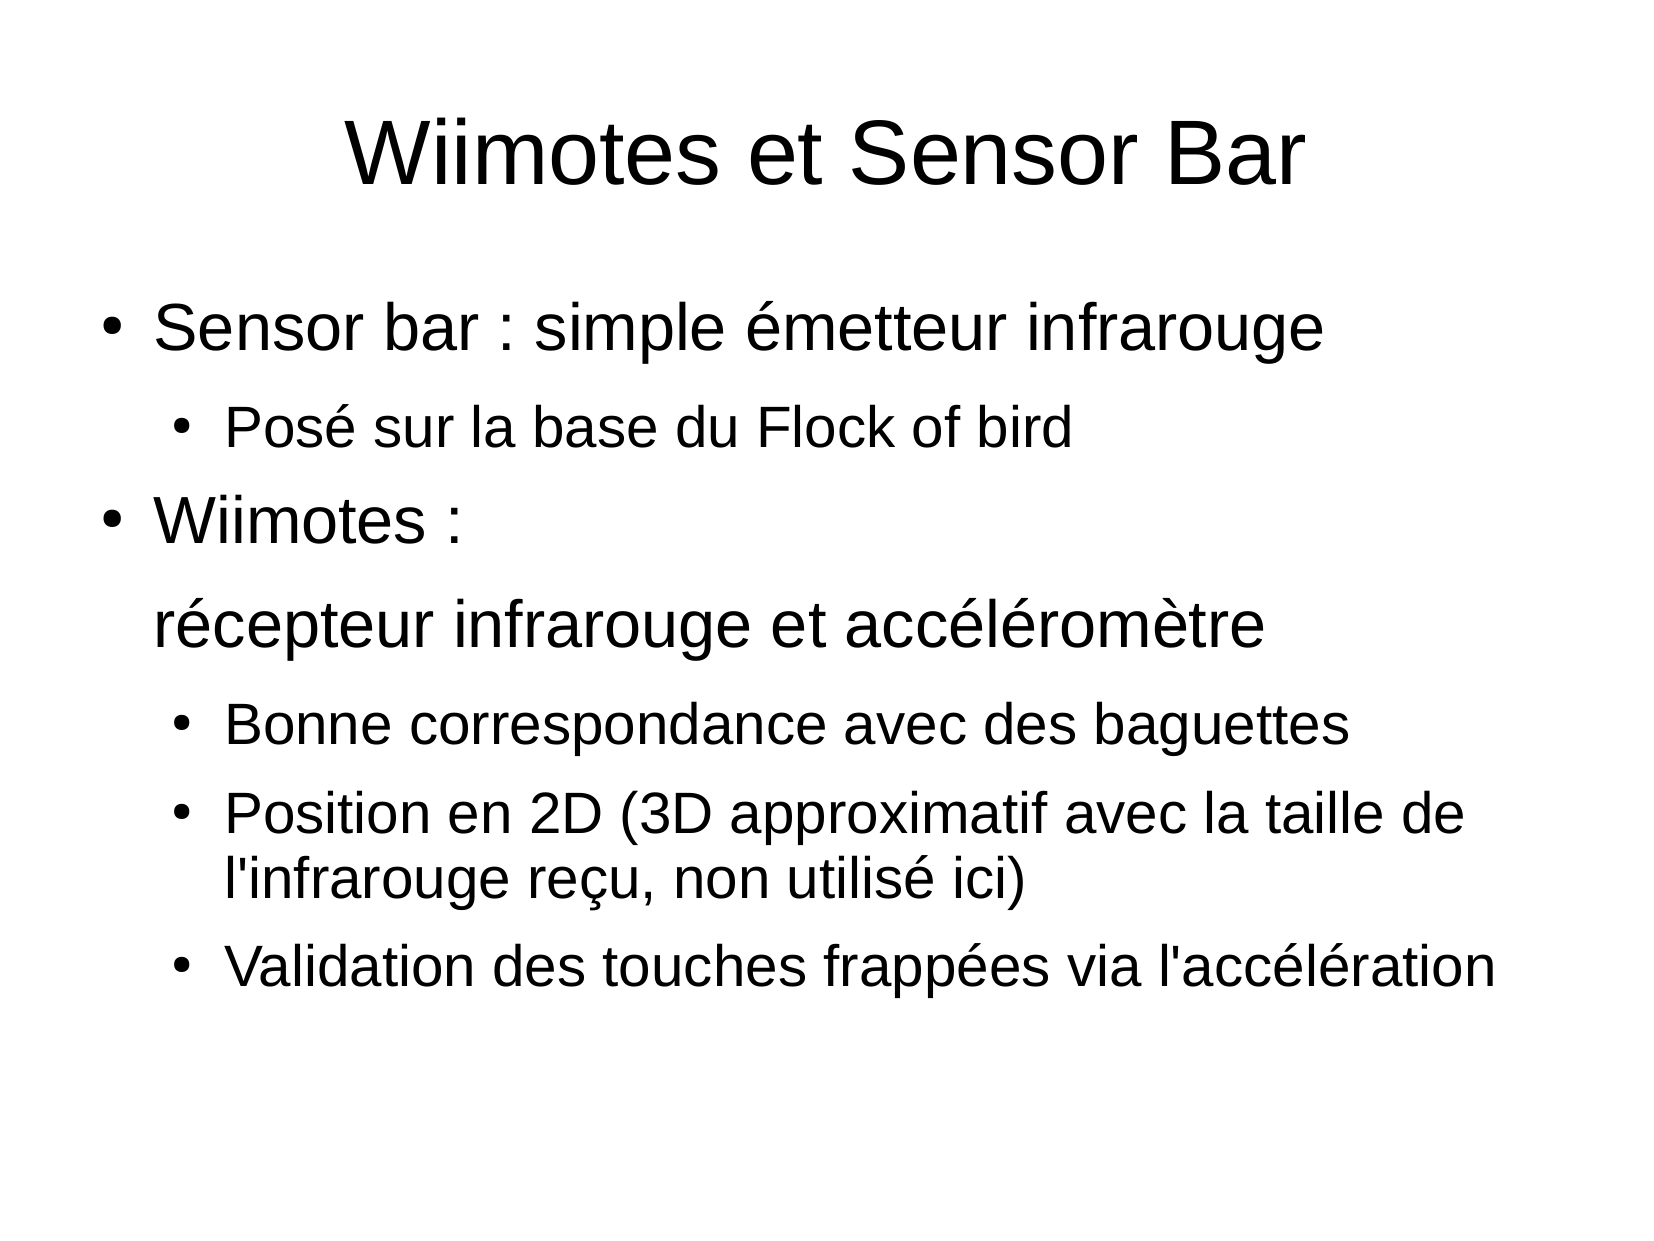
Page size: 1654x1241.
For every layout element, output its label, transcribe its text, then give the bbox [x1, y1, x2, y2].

title Wiimotes et Sensor Bar [82, 56, 1571, 250]
list Sensor bar : simple émetteur infrarouge Posé sur la base du Flock of bird Wiimotes : récepteur infrarouge et accéléromètre Bonne correspondance avec des baguettes Position en 2D (3D approximatif avec la taille de l'infrarouge reçu, non utilisé ici) Validation des touches frappées via l'accélération [82, 290, 1571, 1094]
